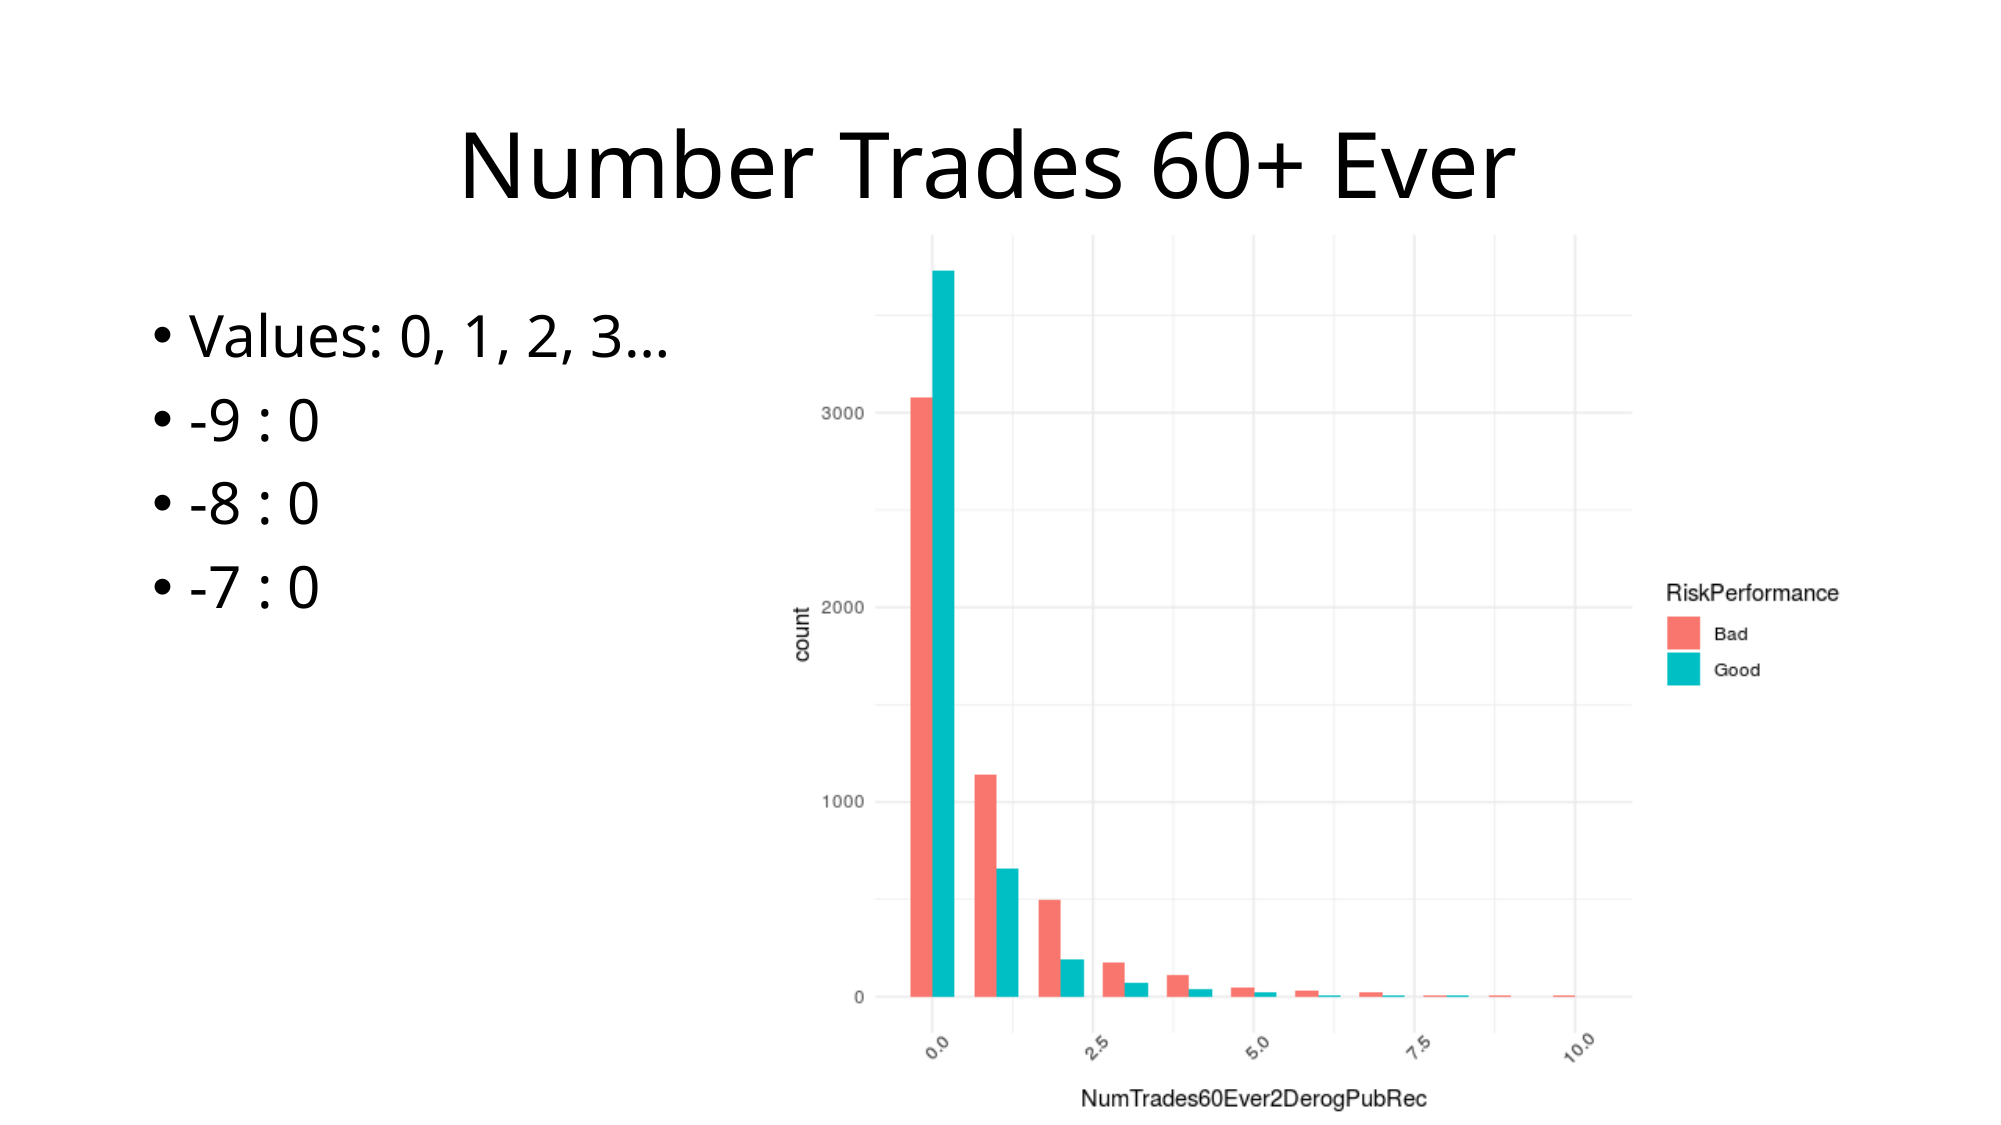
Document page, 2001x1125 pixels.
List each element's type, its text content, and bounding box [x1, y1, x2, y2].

picture [781, 224, 1863, 1124]
title Number Trades 60+ Ever [137, 59, 1863, 278]
list Values: 0, 1, 2, 3… -9 : 0 -8 : 0 -7 : 0 [137, 299, 781, 1014]
